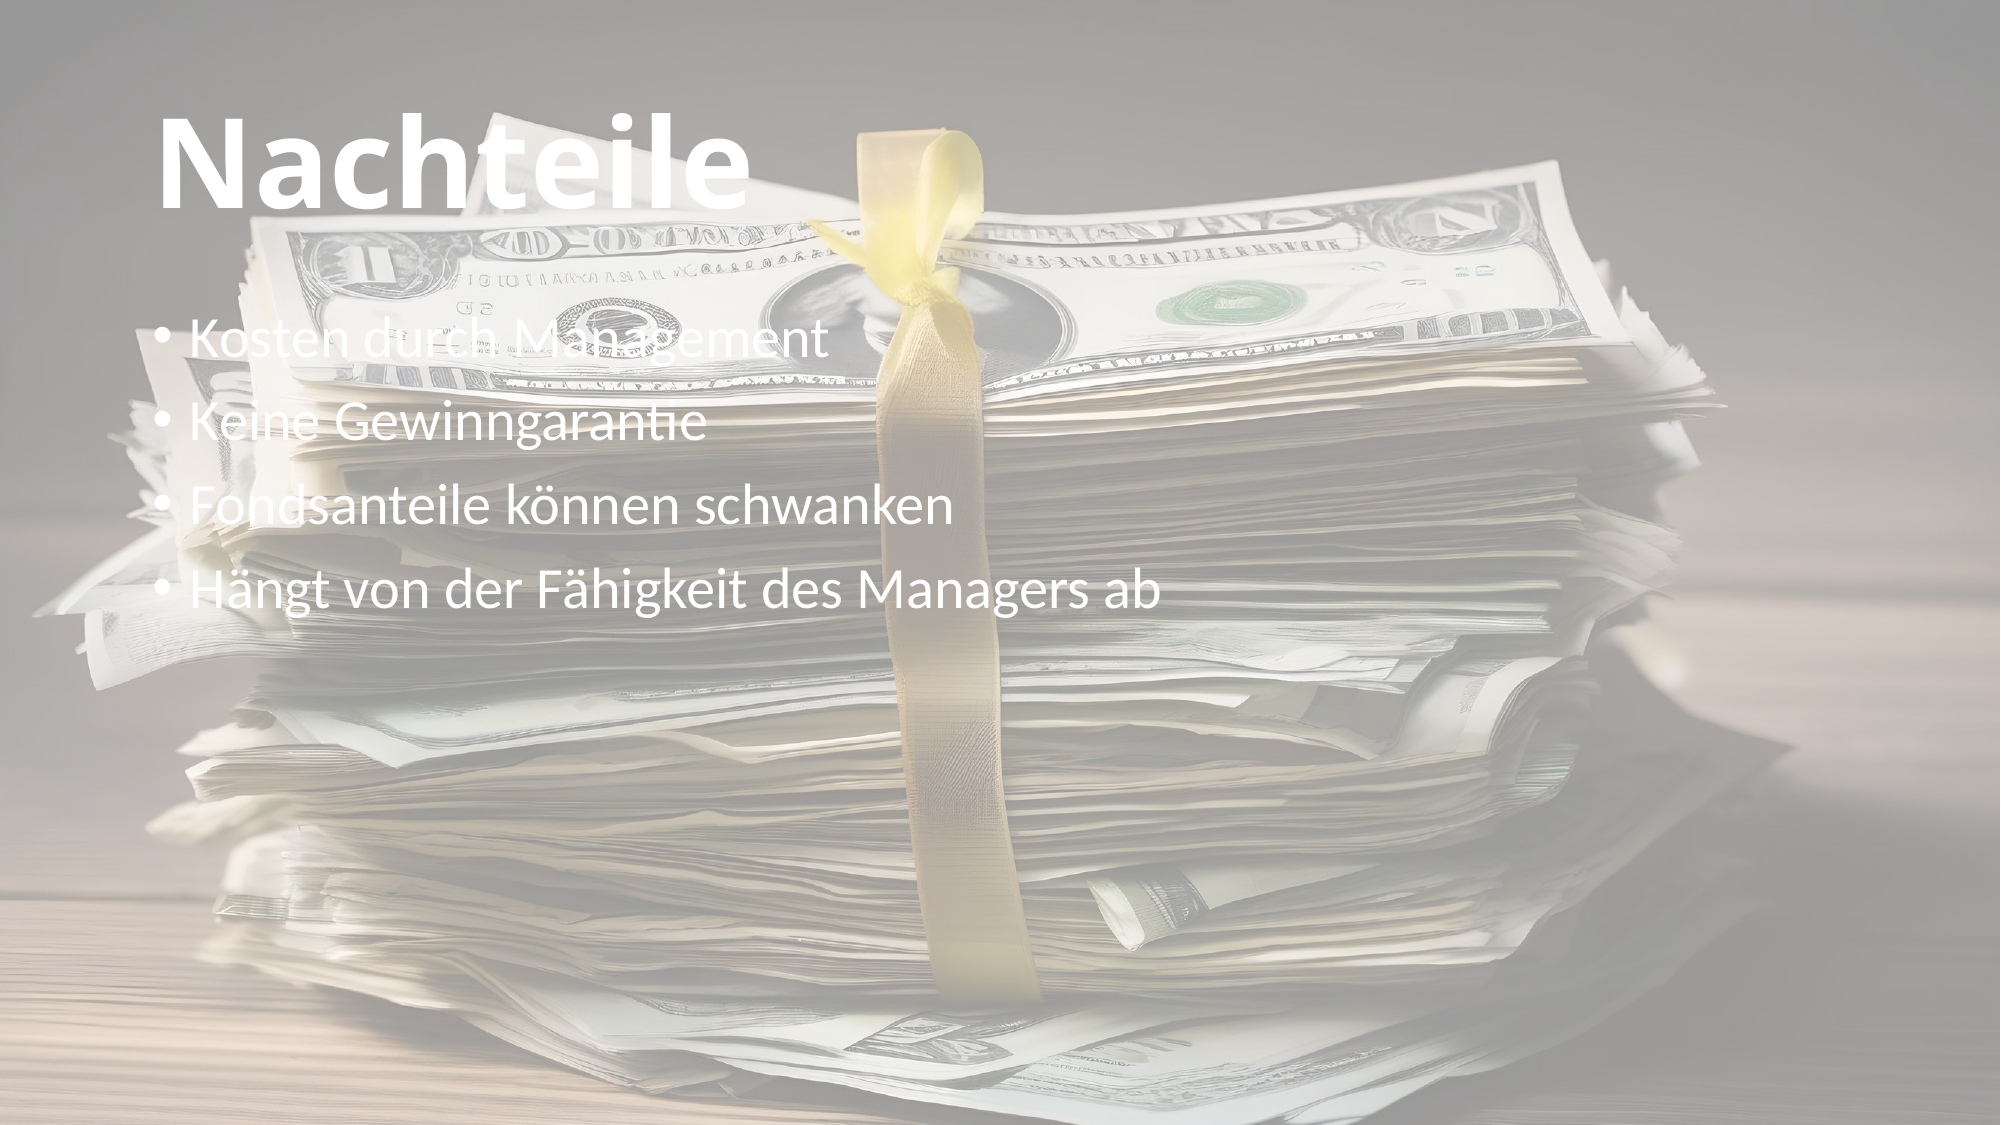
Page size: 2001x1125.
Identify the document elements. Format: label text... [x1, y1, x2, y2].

list Kosten durch Management Keine Gewinngarantie Fondsanteile können schwanken Hängt von der Fähigkeit des Managers ab [137, 299, 1863, 1014]
picture [0, 0, 2000, 1125]
title Nachteile [137, 59, 1863, 278]
